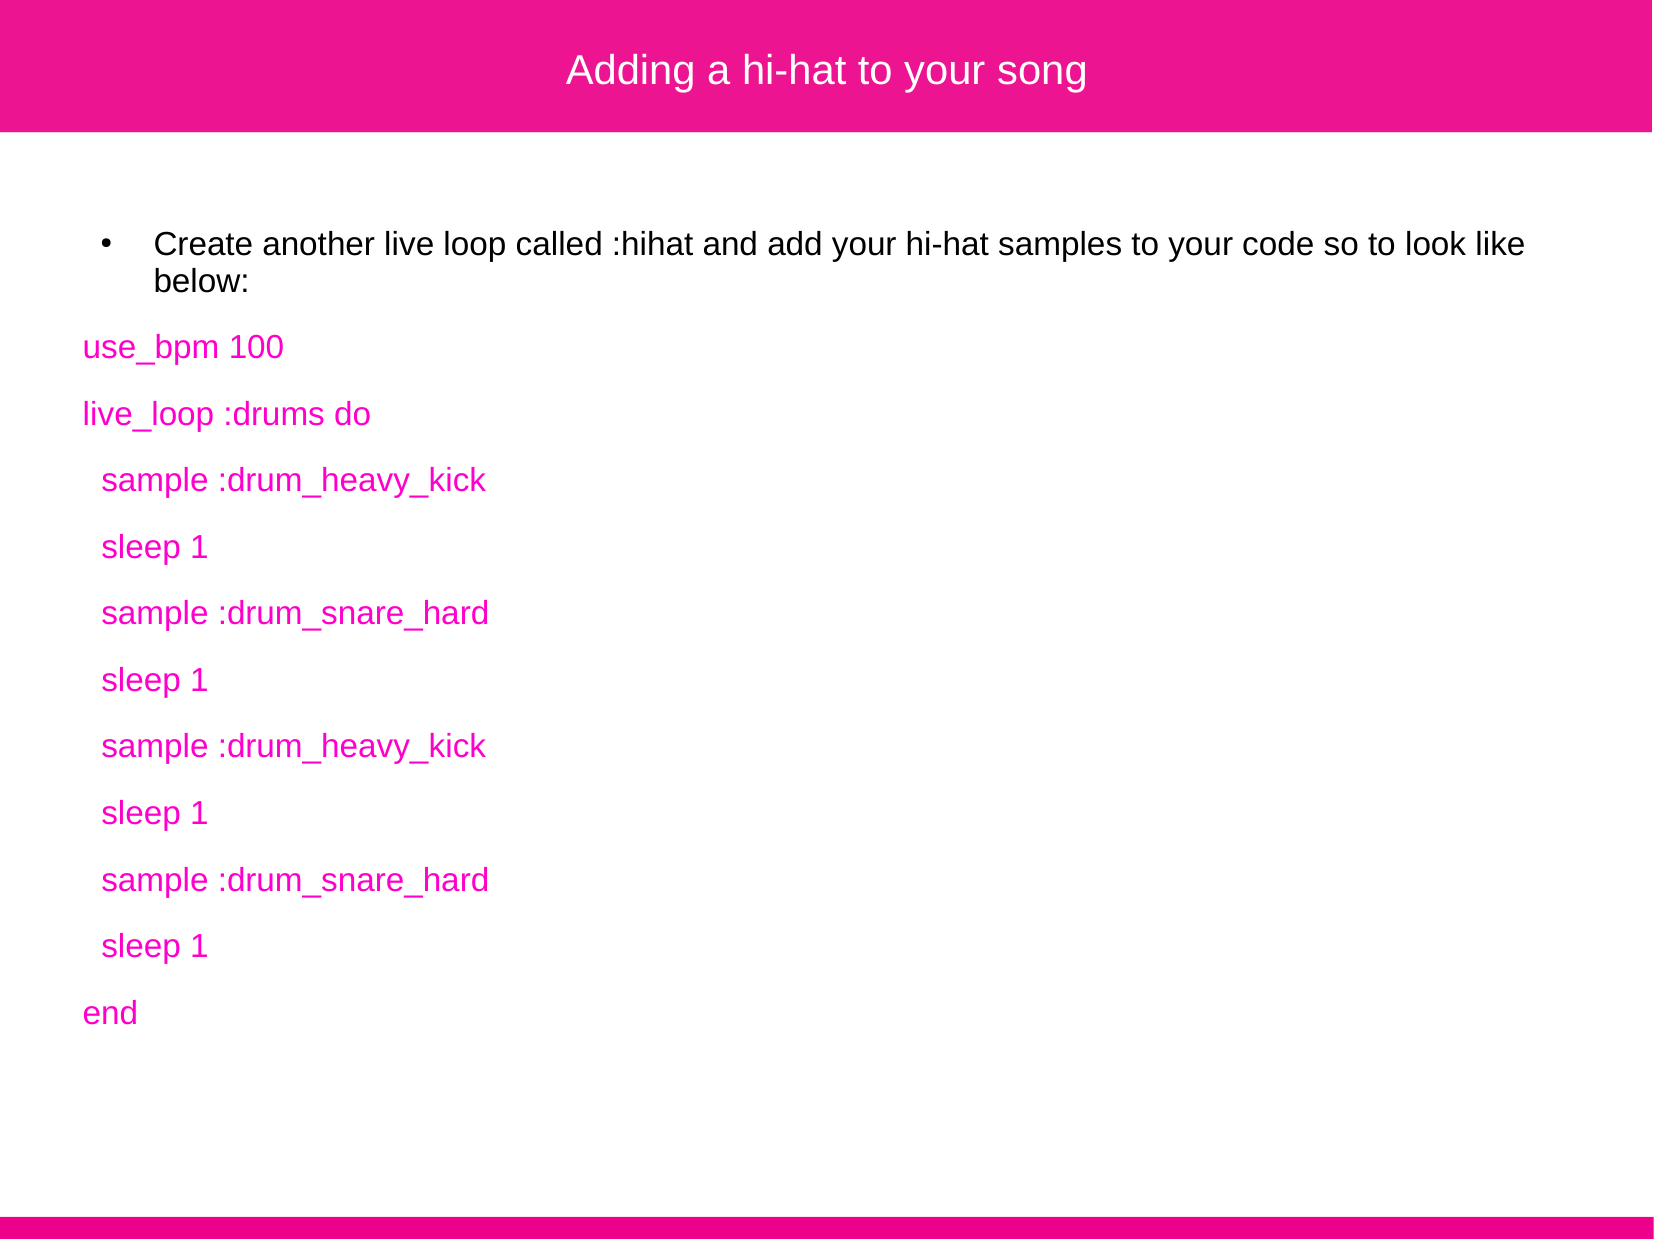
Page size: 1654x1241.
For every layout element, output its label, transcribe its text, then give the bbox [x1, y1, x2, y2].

title Adding a hi-hat to your song [82, 46, 1571, 94]
list Create another live loop called :hihat and add your hi-hat samples to your code so to look like below: use_bpm 100 live_loop :drums do sample :drum_heavy_kick sleep 1 sample :drum_snare_hard sleep 1 sample :drum_heavy_kick sleep 1 sample :drum_snare_hard sleep 1 end [82, 225, 1571, 1140]
picture [0, 0, 1654, 1241]
